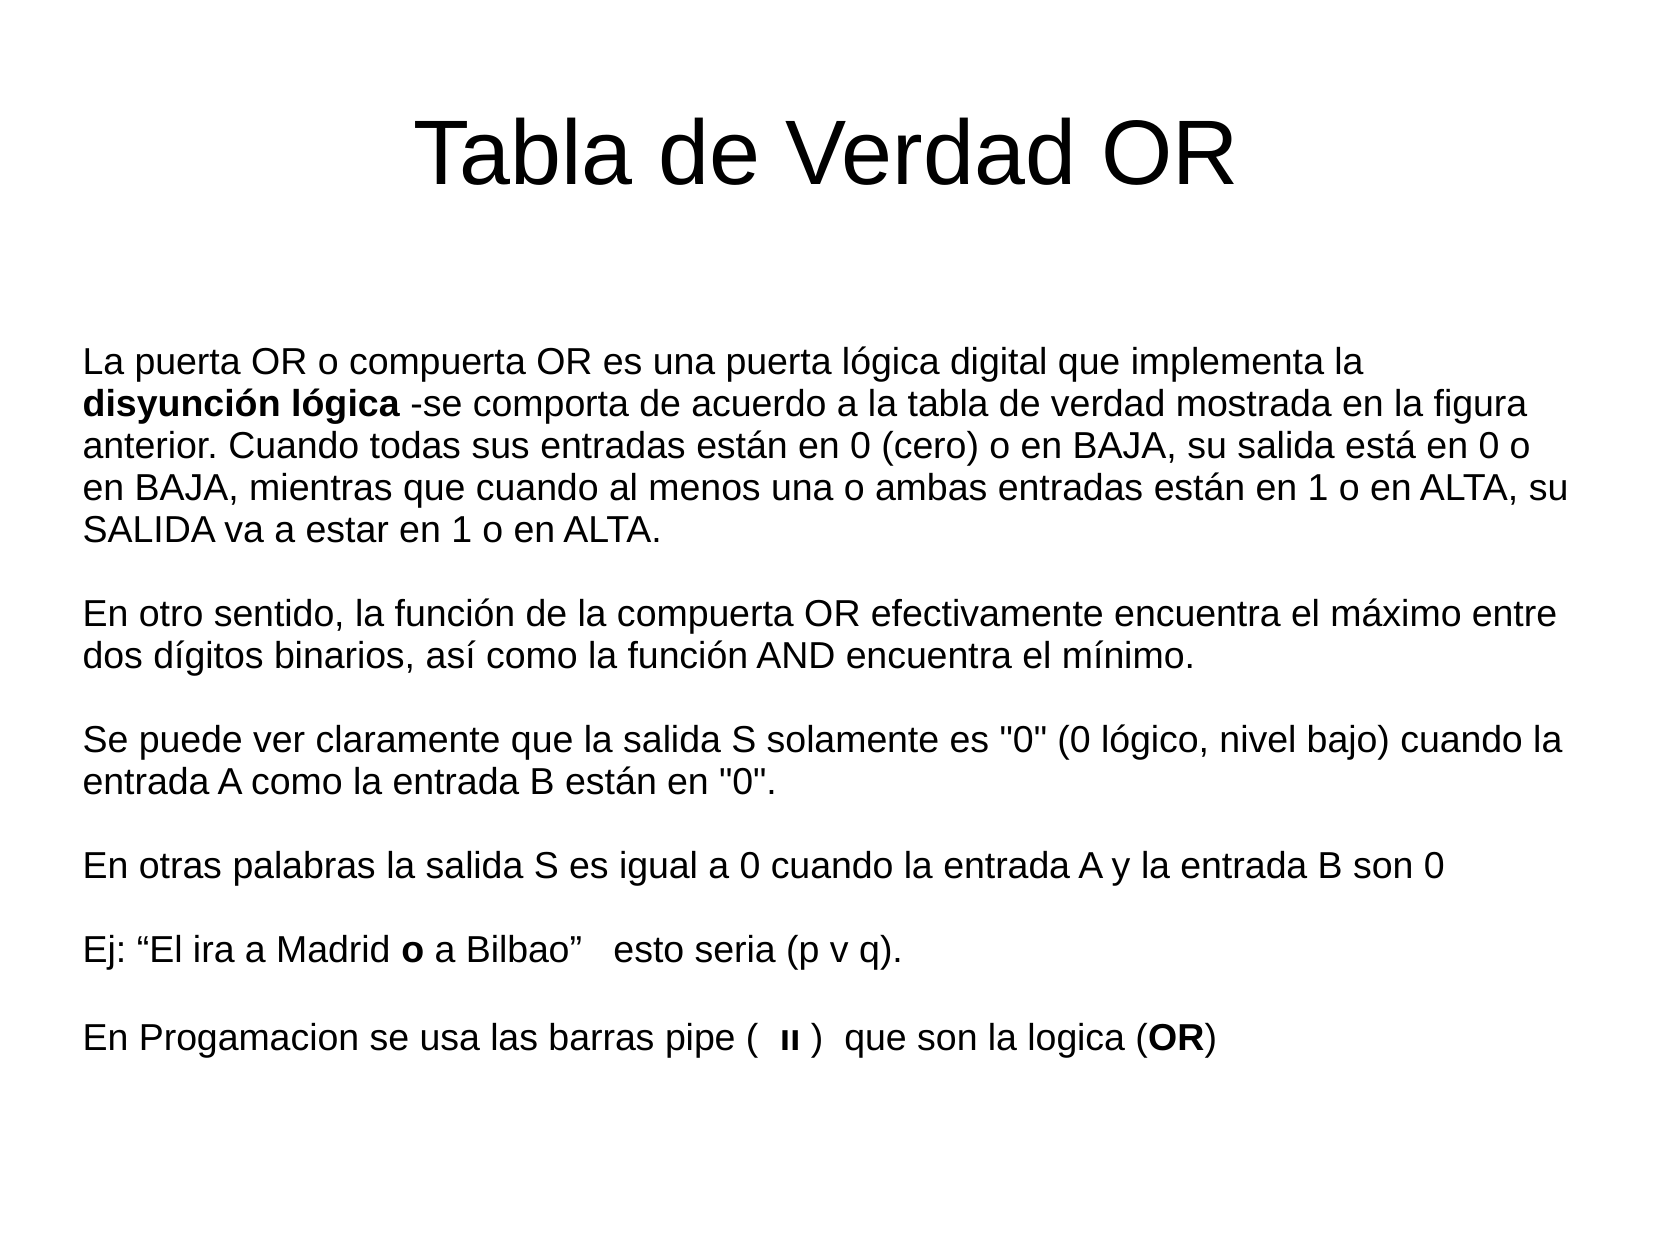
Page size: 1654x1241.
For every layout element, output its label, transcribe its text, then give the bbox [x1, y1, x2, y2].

title Tabla de Verdad OR [82, 49, 1571, 257]
subtitle La puerta OR o compuerta OR es una puerta lógica digital que implementa la disyunción lógica -se comporta de acuerdo a la tabla de verdad mostrada en la figura anterior. Cuando todas sus entradas están en 0 (cero) o en BAJA, su salida está en 0 o en BAJA, mientras que cuando al menos una o ambas entradas están en 1 o en ALTA, su SALIDA va a estar en 1 o en ALTA. En otro sentido, la función de la compuerta OR efectivamente encuentra el máximo entre dos dígitos binarios, así como la función AND encuentra el mínimo. Se puede ver claramente que la salida S solamente es "0" (0 lógico, nivel bajo) cuando la entrada A como la entrada B están en "0". En otras palabras la salida S es igual a 0 cuando la entrada A y la entrada B son 0 Ej: “El ira a Madrid o a Bilbao” esto seria (p v q). En Progamacion se usa las barras pipe ( ıı ) que son la logica (OR) [82, 290, 1571, 1109]
